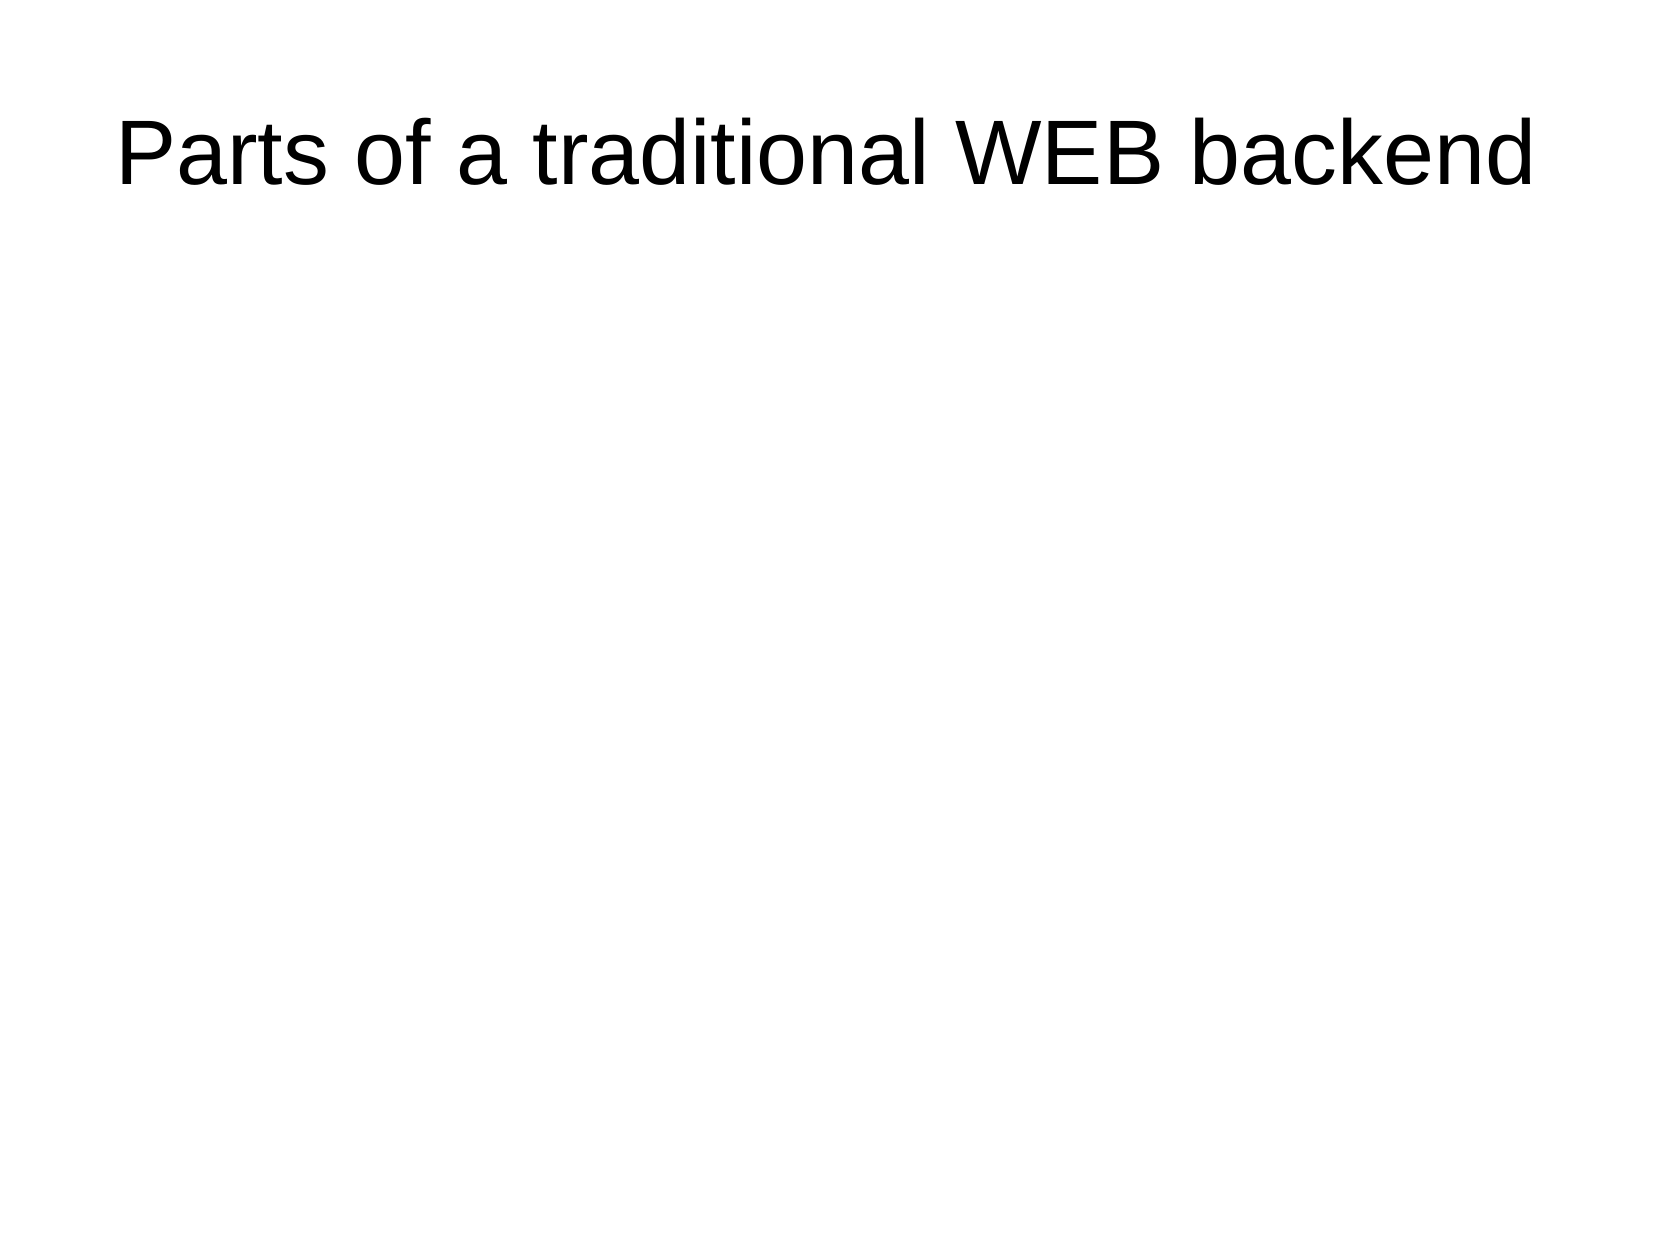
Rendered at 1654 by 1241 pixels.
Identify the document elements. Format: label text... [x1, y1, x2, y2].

title Parts of a traditional WEB backend [82, 49, 1571, 257]
